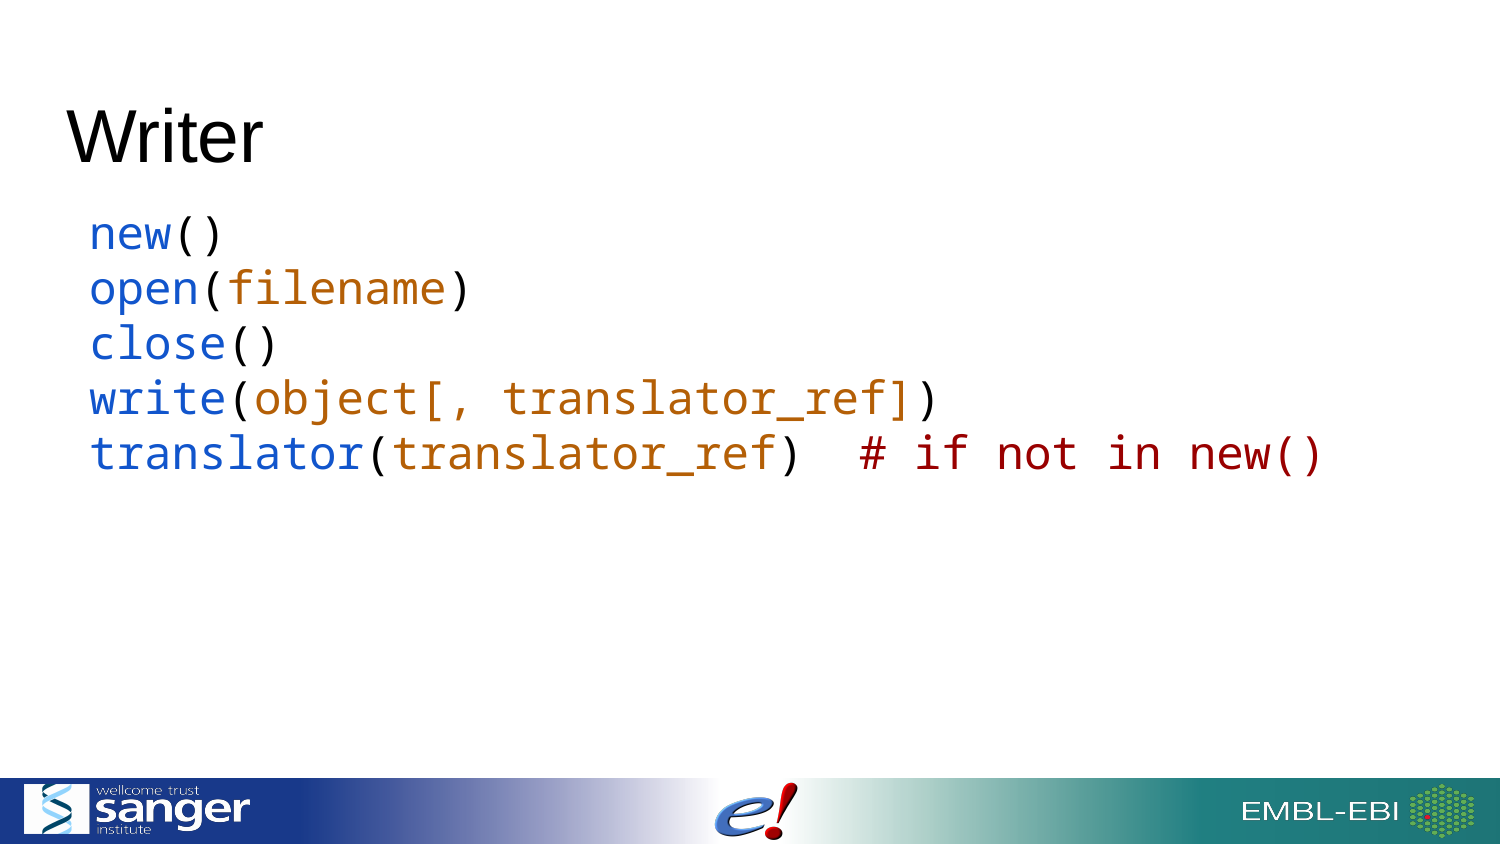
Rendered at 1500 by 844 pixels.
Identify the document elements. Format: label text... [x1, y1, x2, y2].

picture [0, 778, 1500, 844]
title Writer [51, 72, 1449, 167]
list new() open(filename) close() write(object[, translator_ref]) translator(translator_ref) # if not in new() [51, 189, 1449, 750]
